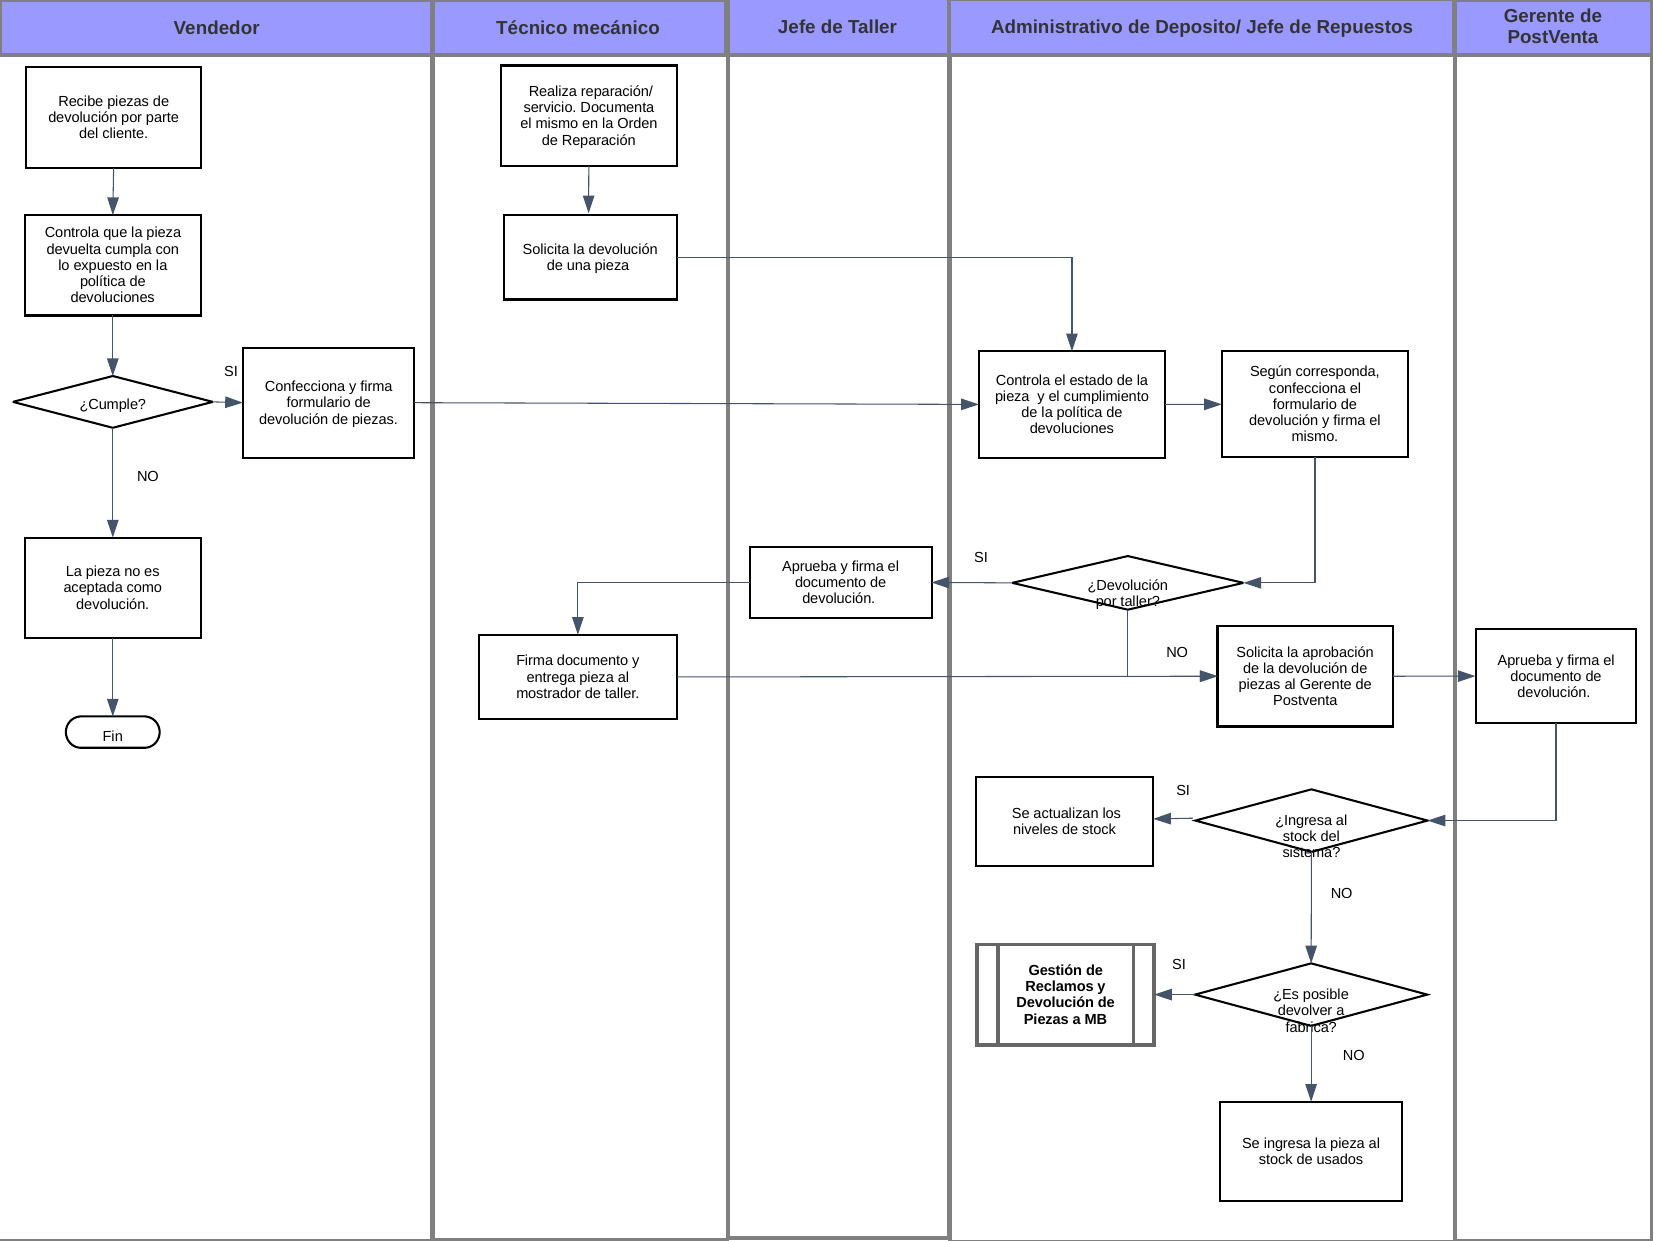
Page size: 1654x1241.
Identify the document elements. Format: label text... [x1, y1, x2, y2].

text_box Aprueba y firma el documento de devolución. [1475, 629, 1637, 724]
text_box Controla que la pieza devuelta cumpla con lo expuesto en la política de devoluciones [25, 215, 201, 316]
text_box NO [1311, 878, 1373, 922]
text_box Jefe de Taller [730, 0, 947, 56]
text_box SI [1155, 949, 1203, 990]
text_box Recibe piezas de devolución por parte del cliente. [25, 67, 202, 168]
text_box NO [117, 461, 179, 505]
text_box ¿Es posible devolver a fabrica? [1196, 963, 1428, 1026]
text_box Según corresponda, confecciona el formulario de devolución y firma el mismo. [1221, 351, 1409, 458]
text_box Confecciona y firma formulario de devolución de piezas. [242, 347, 415, 458]
text_box Técnico mecánico [435, 1, 725, 56]
text_box La pieza no es aceptada como devolución. [25, 537, 201, 639]
text_box NO [1323, 1040, 1385, 1084]
text_box NO [1146, 637, 1208, 676]
text_box Gerente de PostVenta [1457, 2, 1650, 56]
text_box Solicita la devolución de una pieza [503, 215, 677, 300]
text_box Firma documento y entrega pieza al mostrador de taller. [478, 634, 677, 720]
text_box Se actualizan los niveles de stock [975, 776, 1154, 866]
text_box Controla el estado de la pieza y el cumplimiento de la política de devoluciones [978, 351, 1166, 458]
text_box Gestión de Reclamos y Devolución de Piezas a MB [977, 944, 1154, 1045]
text_box Solicita la aprobación de la devolución de piezas al Gerente de Postventa [1217, 626, 1393, 727]
text_box Administrativo de Deposito/ Jefe de Repuestos [950, 0, 1453, 56]
text_box Vendedor [0, 2, 430, 56]
text_box ¿Cumple? [12, 376, 212, 428]
text_box ¿Ingresa al stock del sistema? [1195, 789, 1427, 852]
text_box Realiza reparación/ servicio. Documenta el mismo en la Orden de Reparación [501, 65, 677, 166]
text_box SI [1159, 774, 1207, 816]
text_box SI [957, 541, 1005, 583]
text_box Se ingresa la pieza al stock de usados [1220, 1101, 1403, 1202]
text_box Aprueba y firma el documento de devolución. [749, 546, 932, 619]
text_box SI [207, 355, 255, 397]
text_box NO [1146, 677, 1199, 681]
text_box ¿Devolución por taller? [1013, 556, 1243, 610]
text_box Fin [65, 716, 160, 748]
